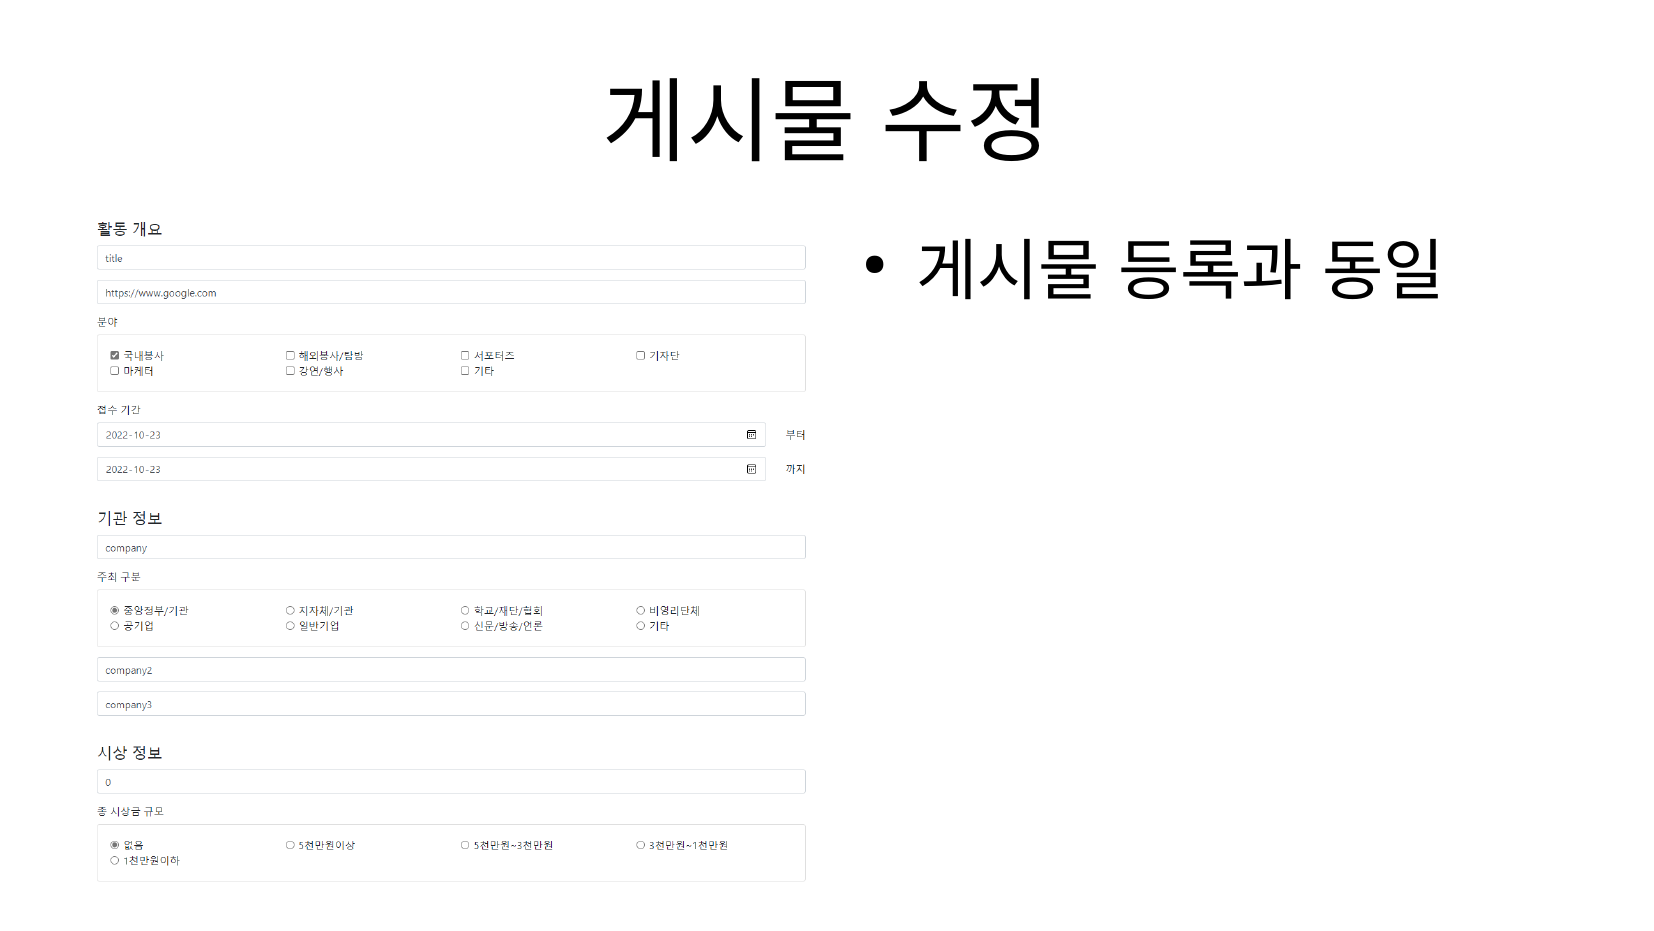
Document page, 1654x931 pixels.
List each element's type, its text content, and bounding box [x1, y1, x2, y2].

picture [82, 217, 810, 886]
title 게시물 수정 [82, 37, 1571, 193]
list 게시물 등록과 동일 [845, 217, 1572, 886]
